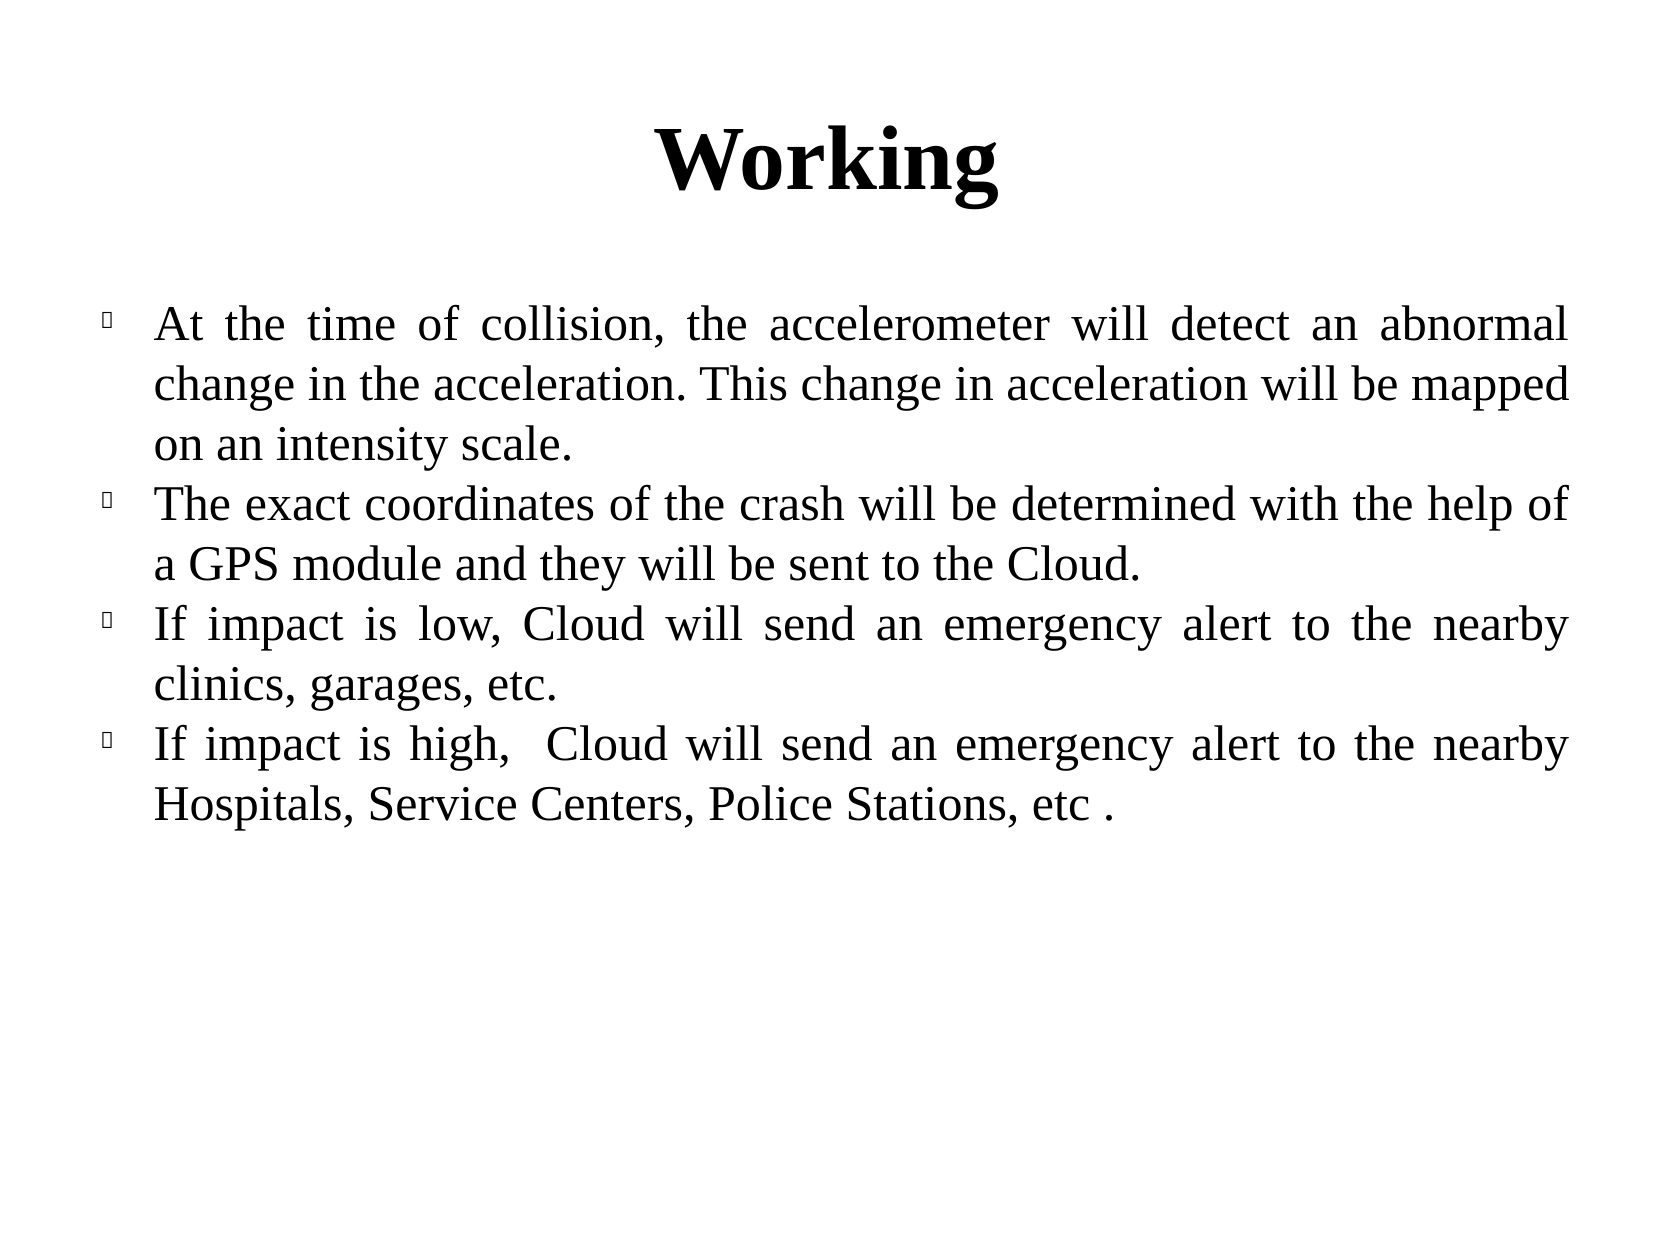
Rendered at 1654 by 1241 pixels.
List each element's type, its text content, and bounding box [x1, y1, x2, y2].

text_box Working [82, 49, 1571, 257]
text_box At the time of collision, the accelerometer will detect an abnormal change in the acceleration. This change in acceleration will be mapped on an intensity scale. The exact coordinates of the crash will be determined with the help of a GPS module and they will be sent to the Cloud. If impact is low, Cloud will send an emergency alert to the nearby clinics, garages, etc. If impact is high, Cloud will send an emergency alert to the nearby Hospitals, Service Centers, Police Stations, etc . [82, 290, 1571, 1010]
